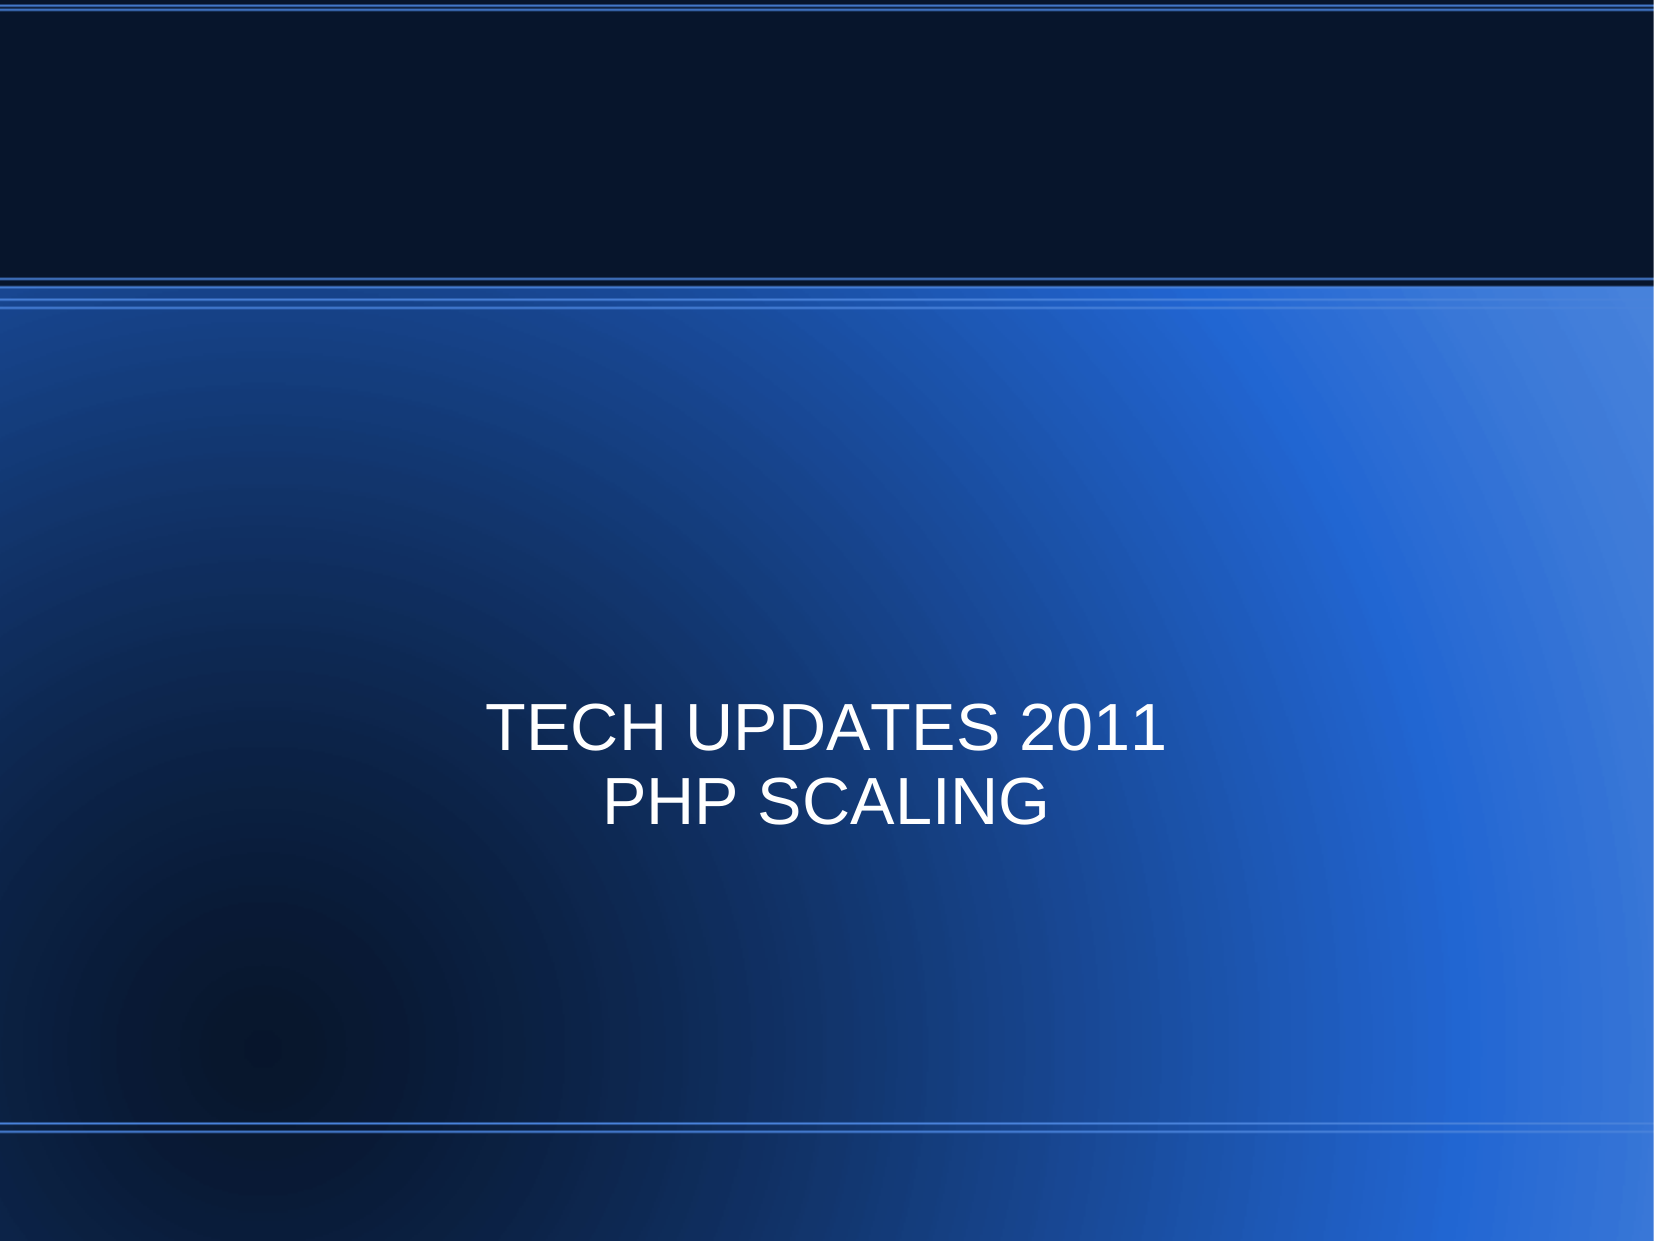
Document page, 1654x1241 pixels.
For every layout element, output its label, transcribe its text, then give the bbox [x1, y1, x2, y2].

picture [0, 0, 1654, 1241]
subtitle TECH UPDATES 2011 PHP SCALING [82, 355, 1571, 1174]
